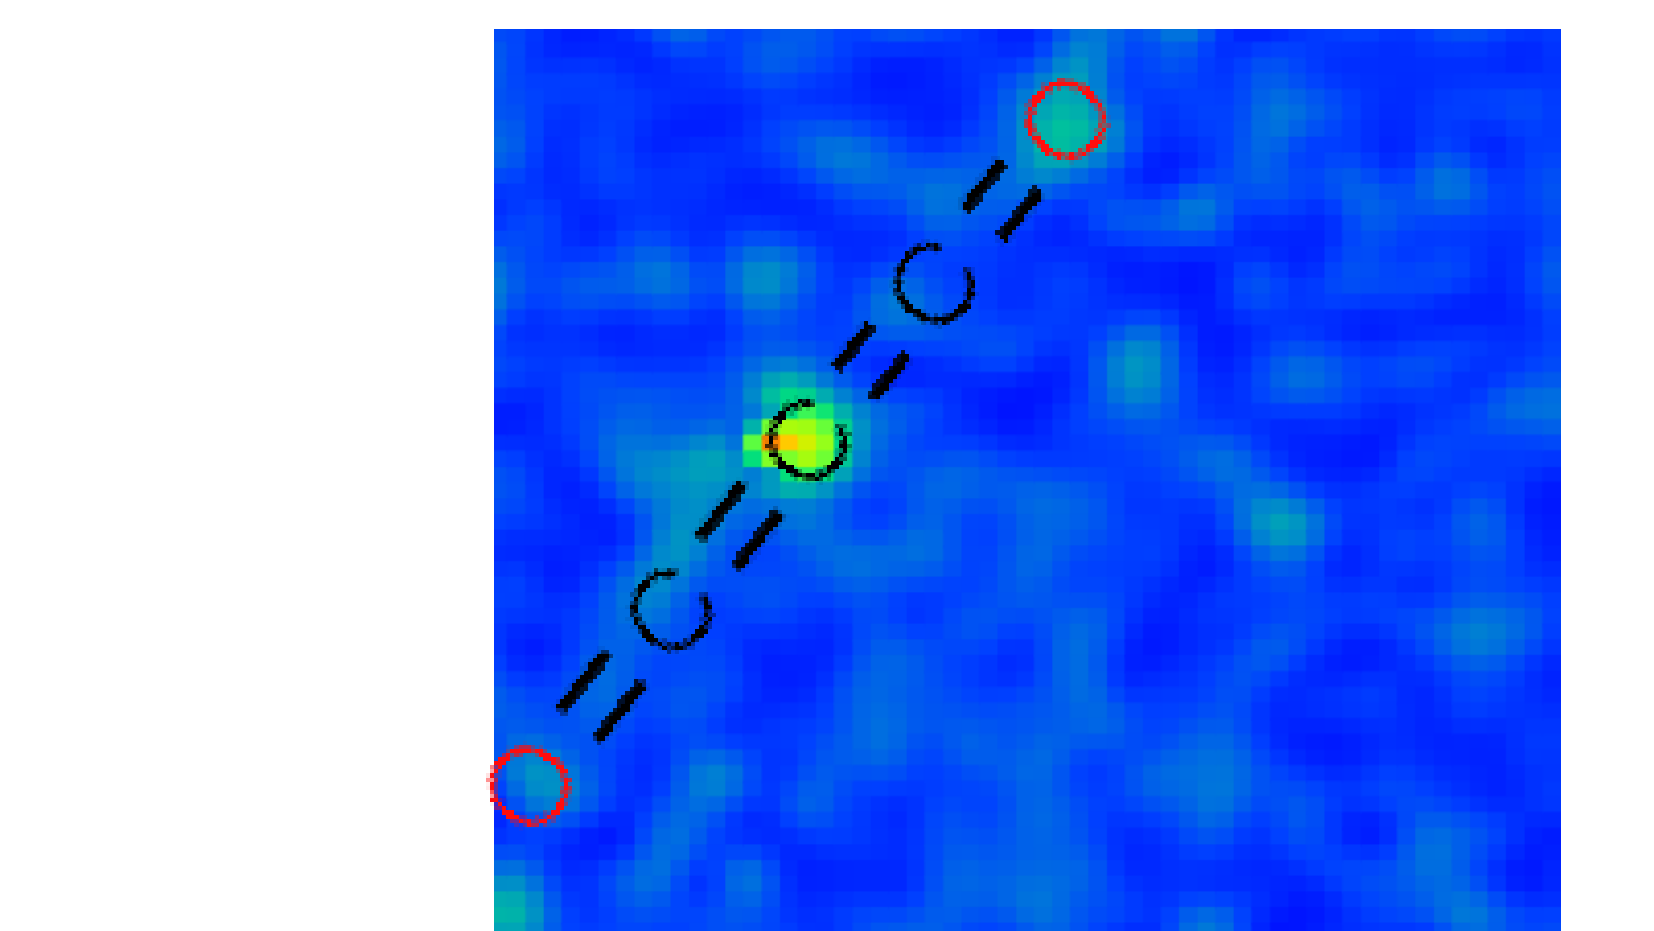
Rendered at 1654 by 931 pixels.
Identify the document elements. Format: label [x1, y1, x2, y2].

picture [75, 0, 1561, 931]
picture [494, 892, 525, 931]
